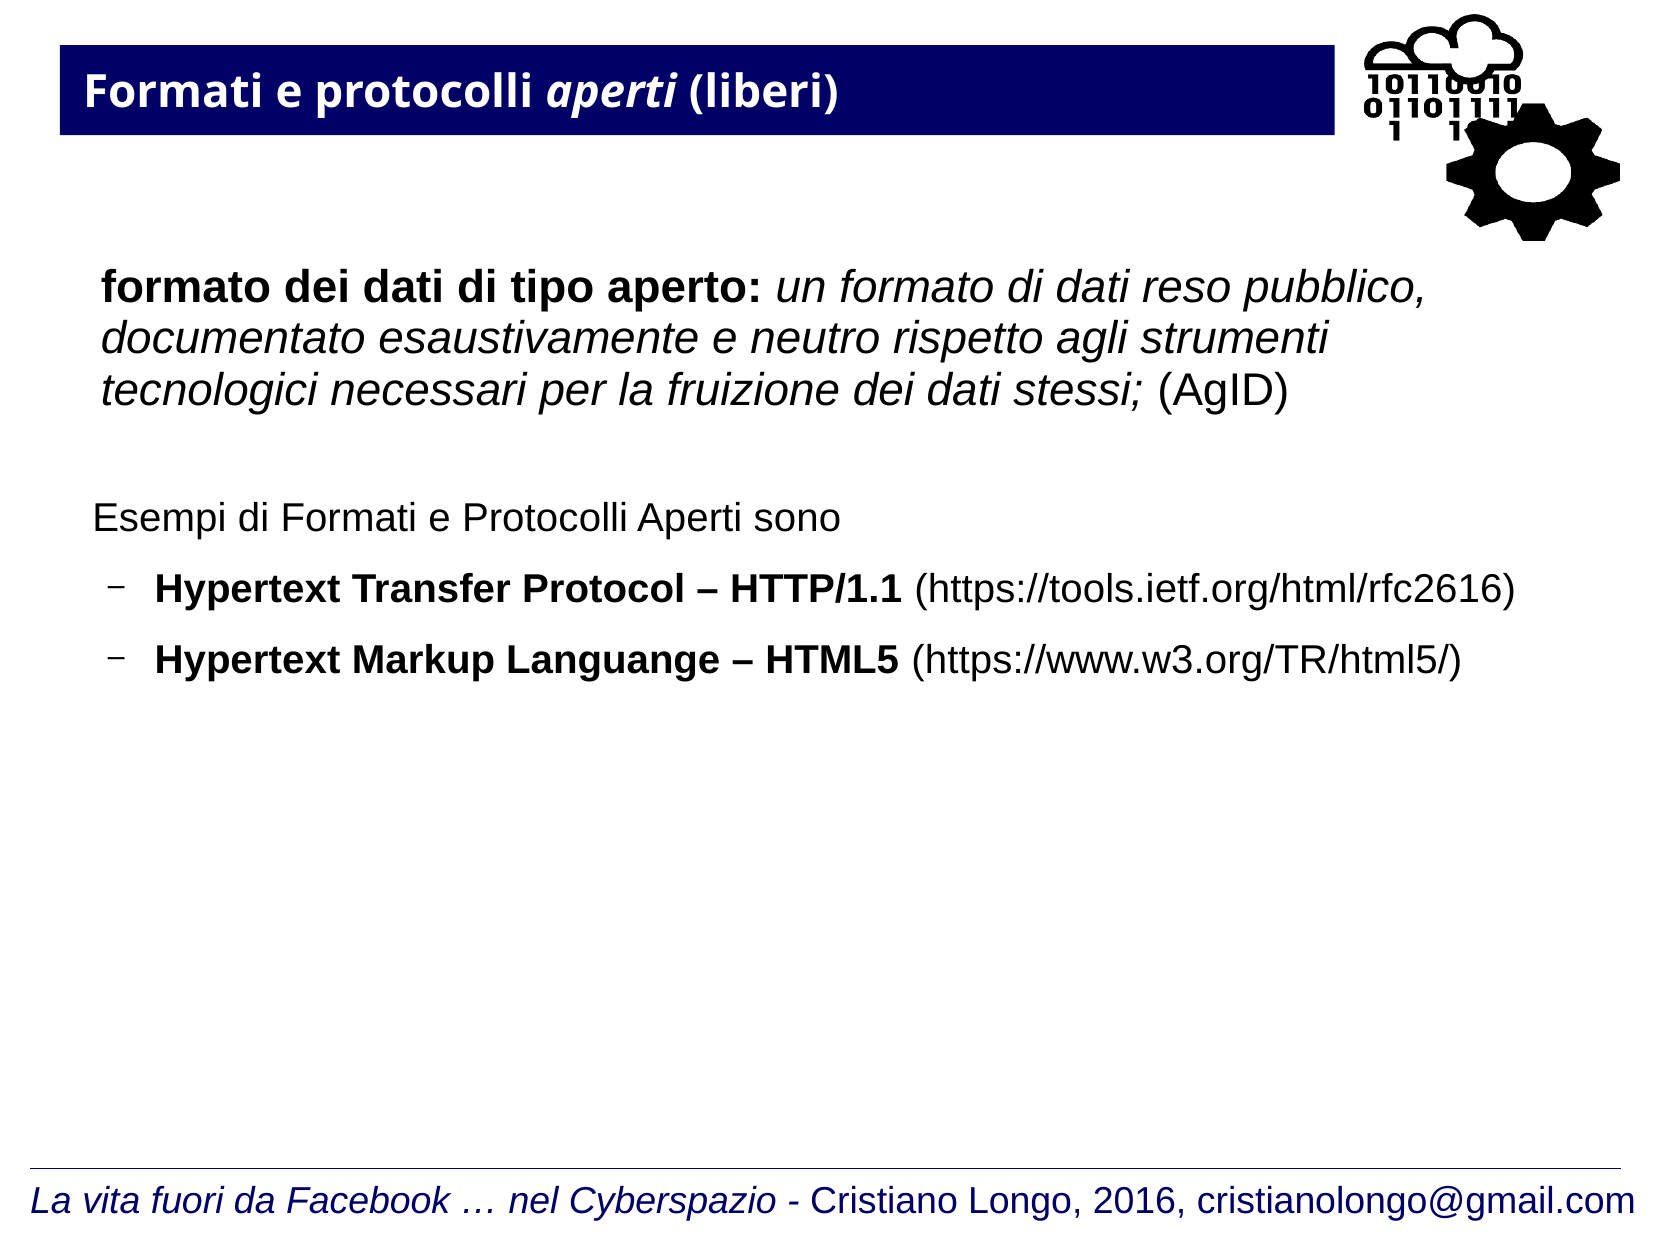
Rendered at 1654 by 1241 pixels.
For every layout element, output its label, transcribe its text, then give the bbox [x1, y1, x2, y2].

text_box formato dei dati di tipo aperto: un formato di dati reso pubblico, documentato esaustivamente e neutro rispetto agli strumenti tecnologici necessari per la fruizione dei dati stessi; (AgID) [29, 261, 1530, 457]
list Formati e protocolli aperti (liberi) [59, 45, 1335, 136]
text_box La vita fuori da Facebook … nel Cyberspazio - Cristiano Longo, 2016, cristianolongo@gmail.com [15, 1168, 1653, 1241]
text_box Esempi di Formati e Protocolli Aperti sono Hypertext Transfer Protocol – HTTP/1.1 (https://tools.ietf.org/html/rfc2616) Hypertext Markup Languange – HTML5 (https://www.w3.org/TR/html5/) [29, 495, 1530, 691]
picture [1364, 14, 1620, 241]
